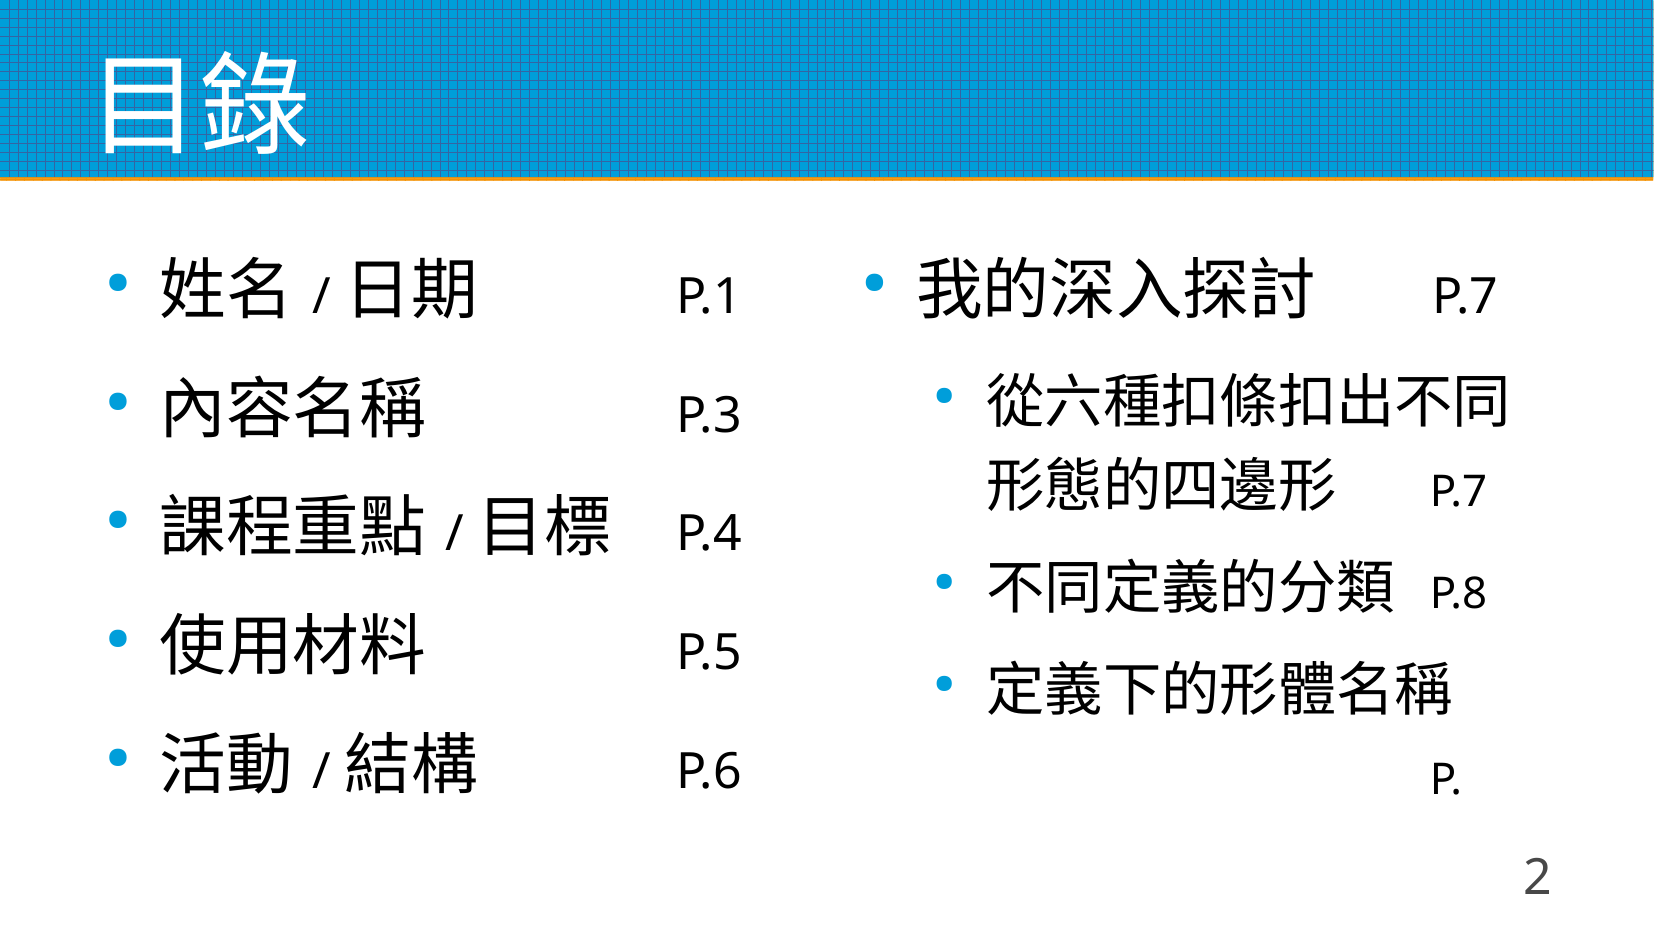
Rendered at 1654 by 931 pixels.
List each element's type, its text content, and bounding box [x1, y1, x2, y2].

list 姓名/日期 P.1 內容名稱 P.3 課程重點/目標 P.4 使用材料 P.5 活動/結構 P.6 [88, 236, 809, 813]
title 目錄 [88, 14, 1565, 178]
list 我的深入探討 P.7 從六種扣條扣出不同形態的四邊形 P.7 不同定義的分類 P.8 定義下的形體名稱 P. [845, 236, 1566, 813]
